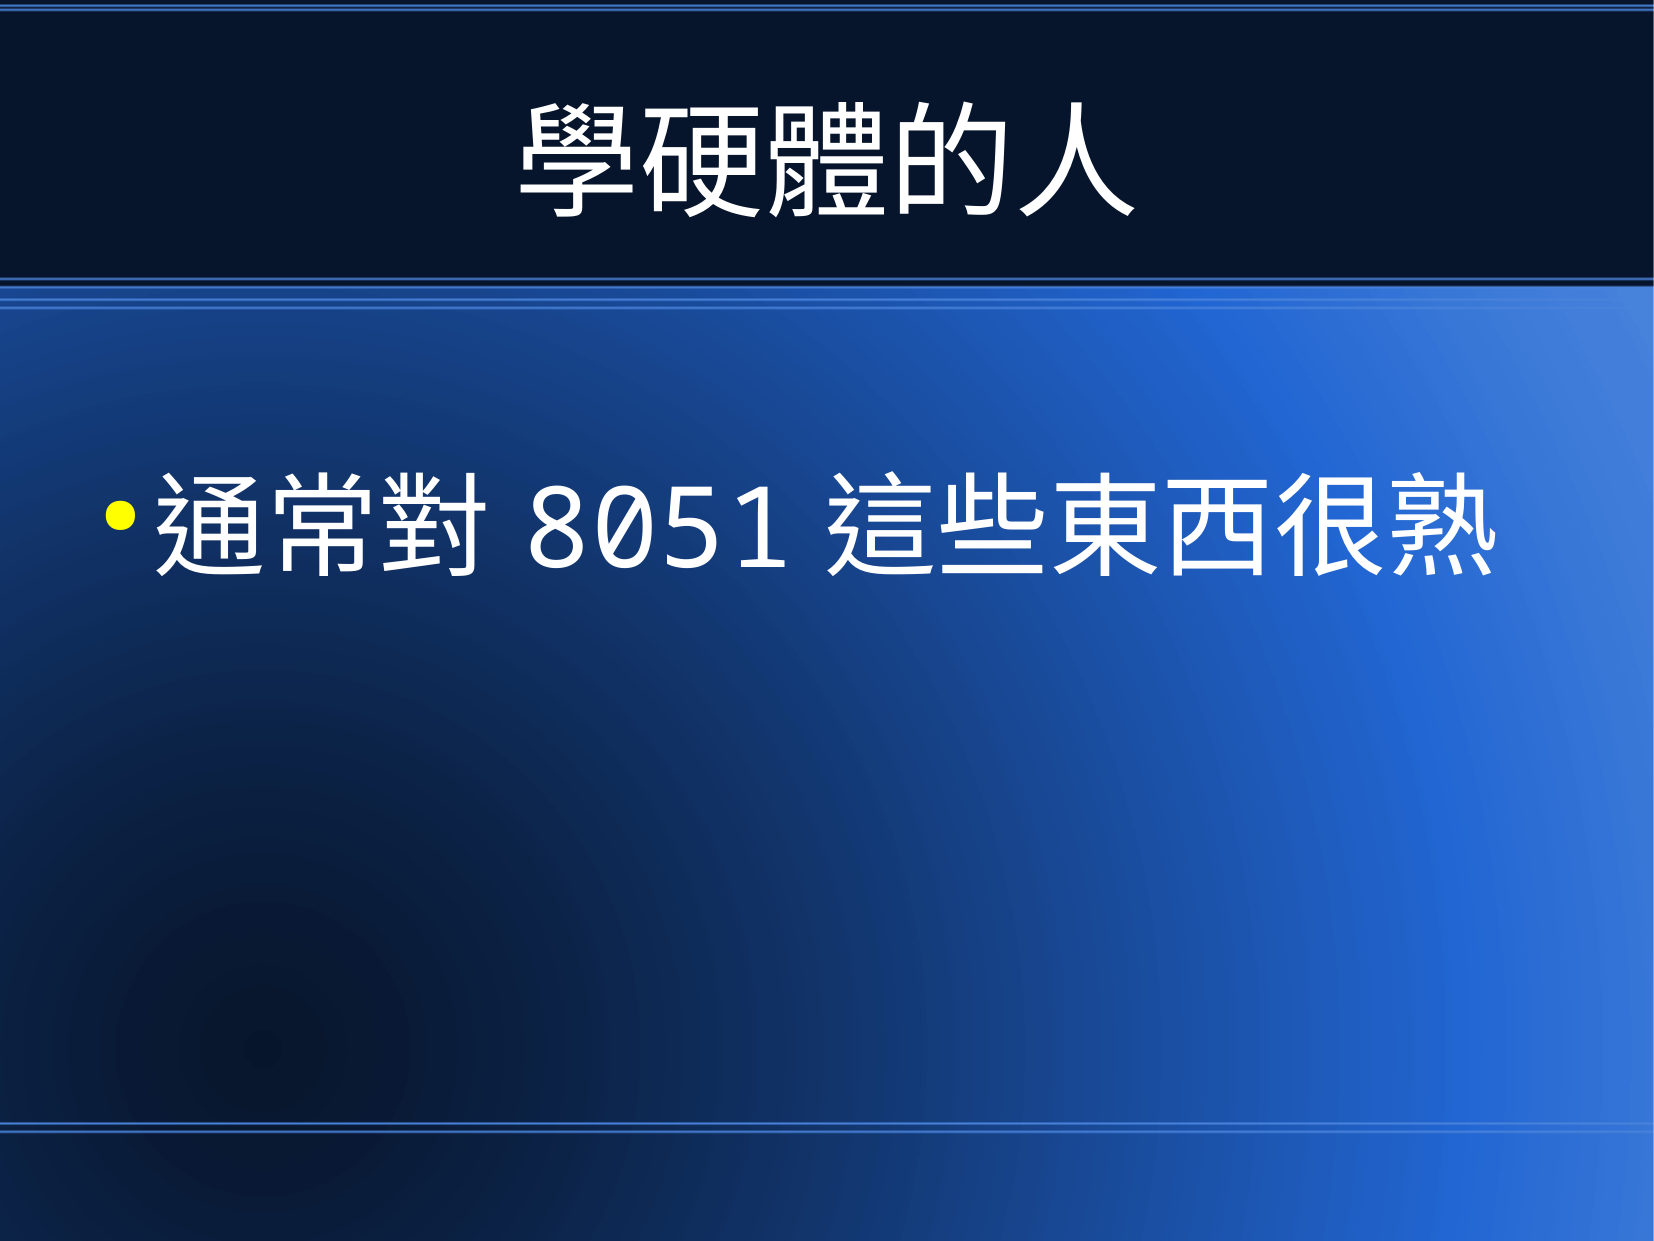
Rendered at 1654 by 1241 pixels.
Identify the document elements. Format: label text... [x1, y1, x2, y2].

list 通常對8051這些東西很熟 [82, 355, 1571, 1241]
picture [0, 0, 1654, 1241]
title 學硬體的人 [82, 49, 1571, 257]
